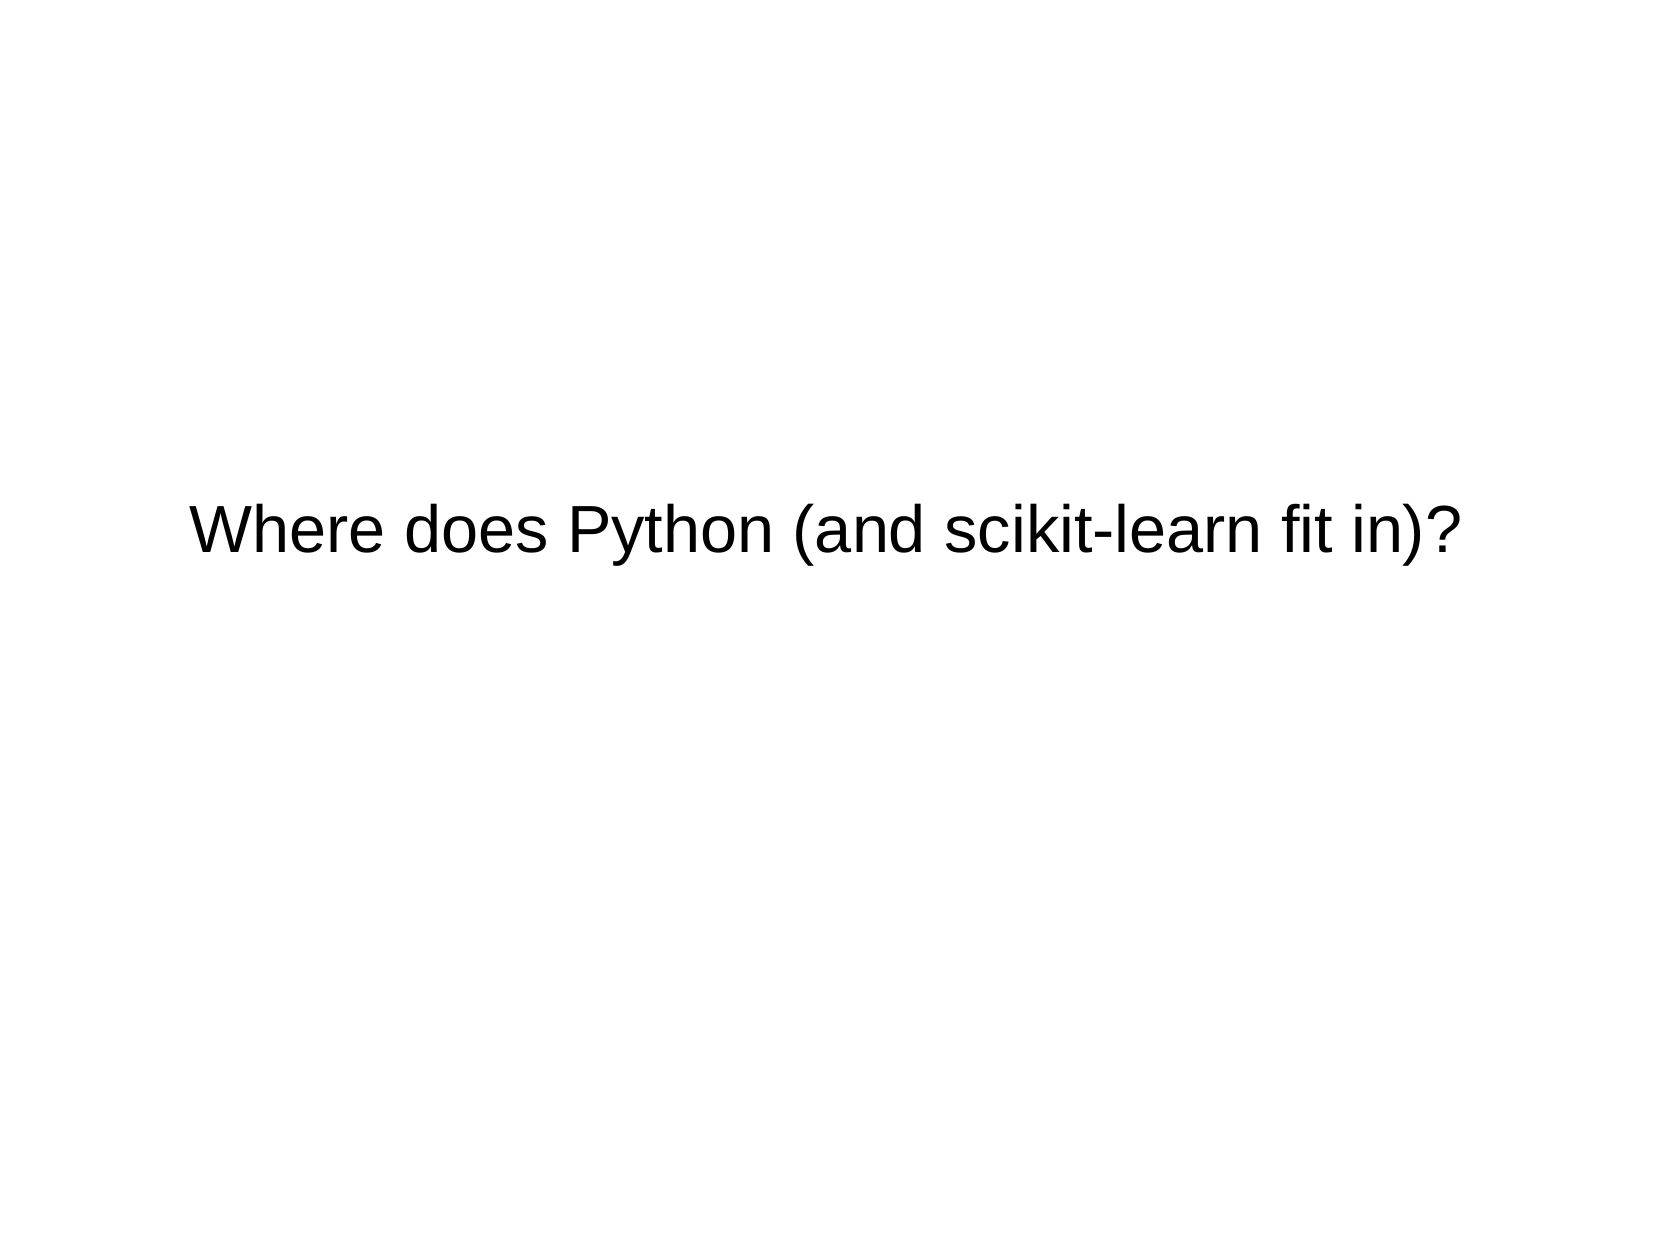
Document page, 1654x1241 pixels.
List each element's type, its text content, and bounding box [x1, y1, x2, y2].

subtitle Where does Python (and scikit-learn fit in)? [82, 49, 1571, 1010]
